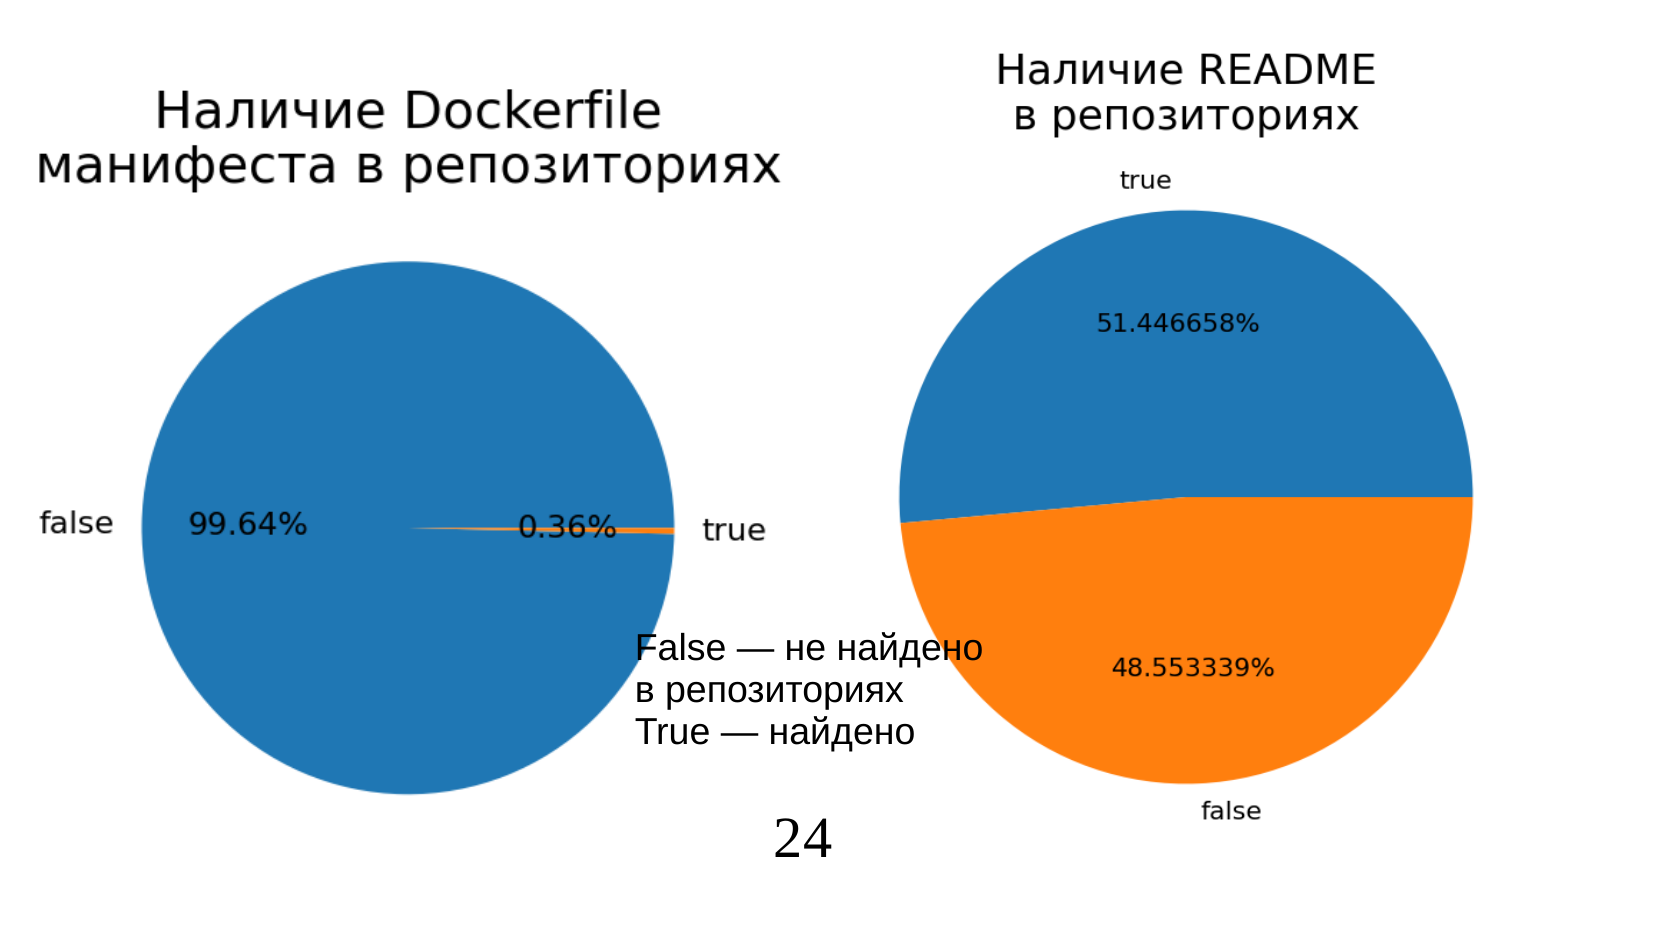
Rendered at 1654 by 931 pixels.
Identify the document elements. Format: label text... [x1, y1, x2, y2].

picture [29, 88, 798, 820]
text_box False — не найдено в репозиториях True — найдено [620, 619, 1004, 761]
title <number> [59, 760, 1548, 916]
picture [885, 27, 1477, 760]
